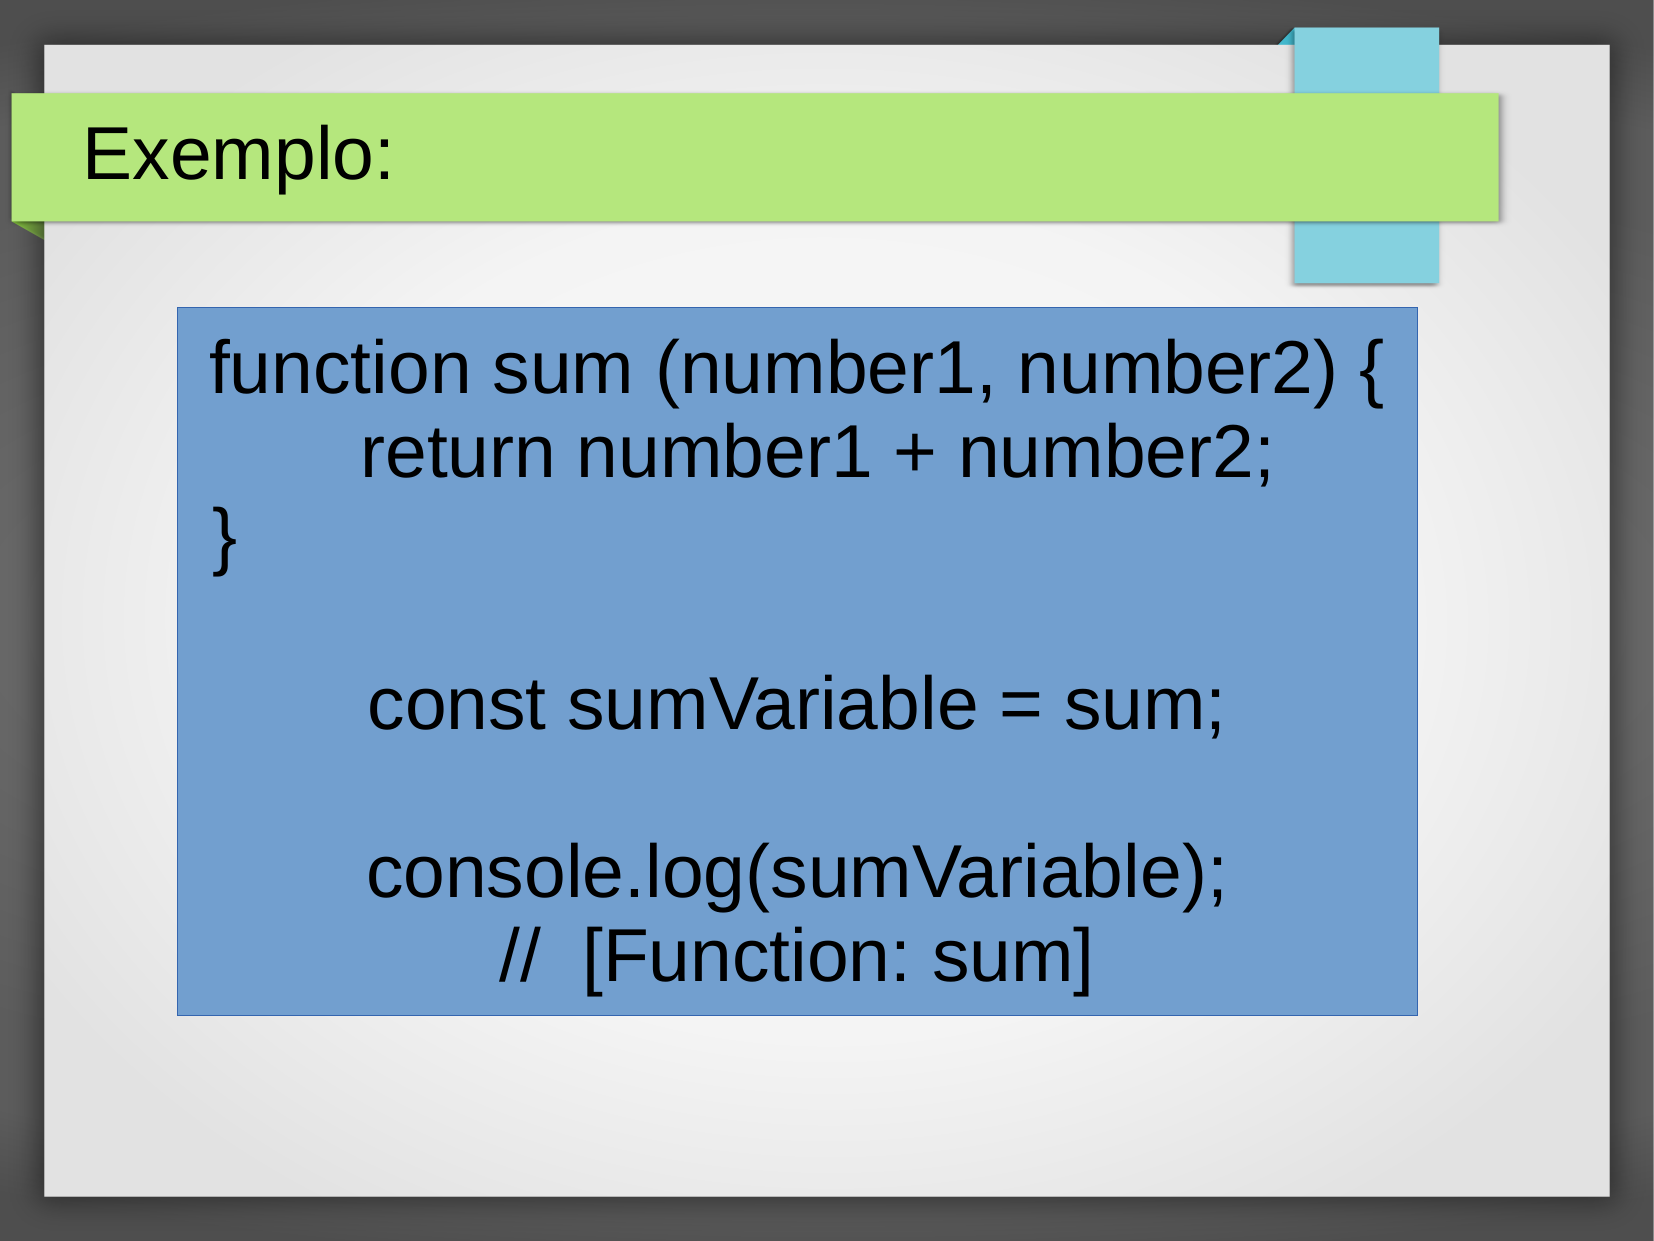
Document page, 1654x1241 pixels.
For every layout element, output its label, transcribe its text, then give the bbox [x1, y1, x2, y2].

picture [0, 0, 1654, 1241]
title Exemplo: [82, 94, 1264, 213]
text_box function sum (number1, number2) { return number1 + number2; } const sumVariable = sum; console.log(sumVariable); // [Function: sum] [177, 307, 1418, 1016]
